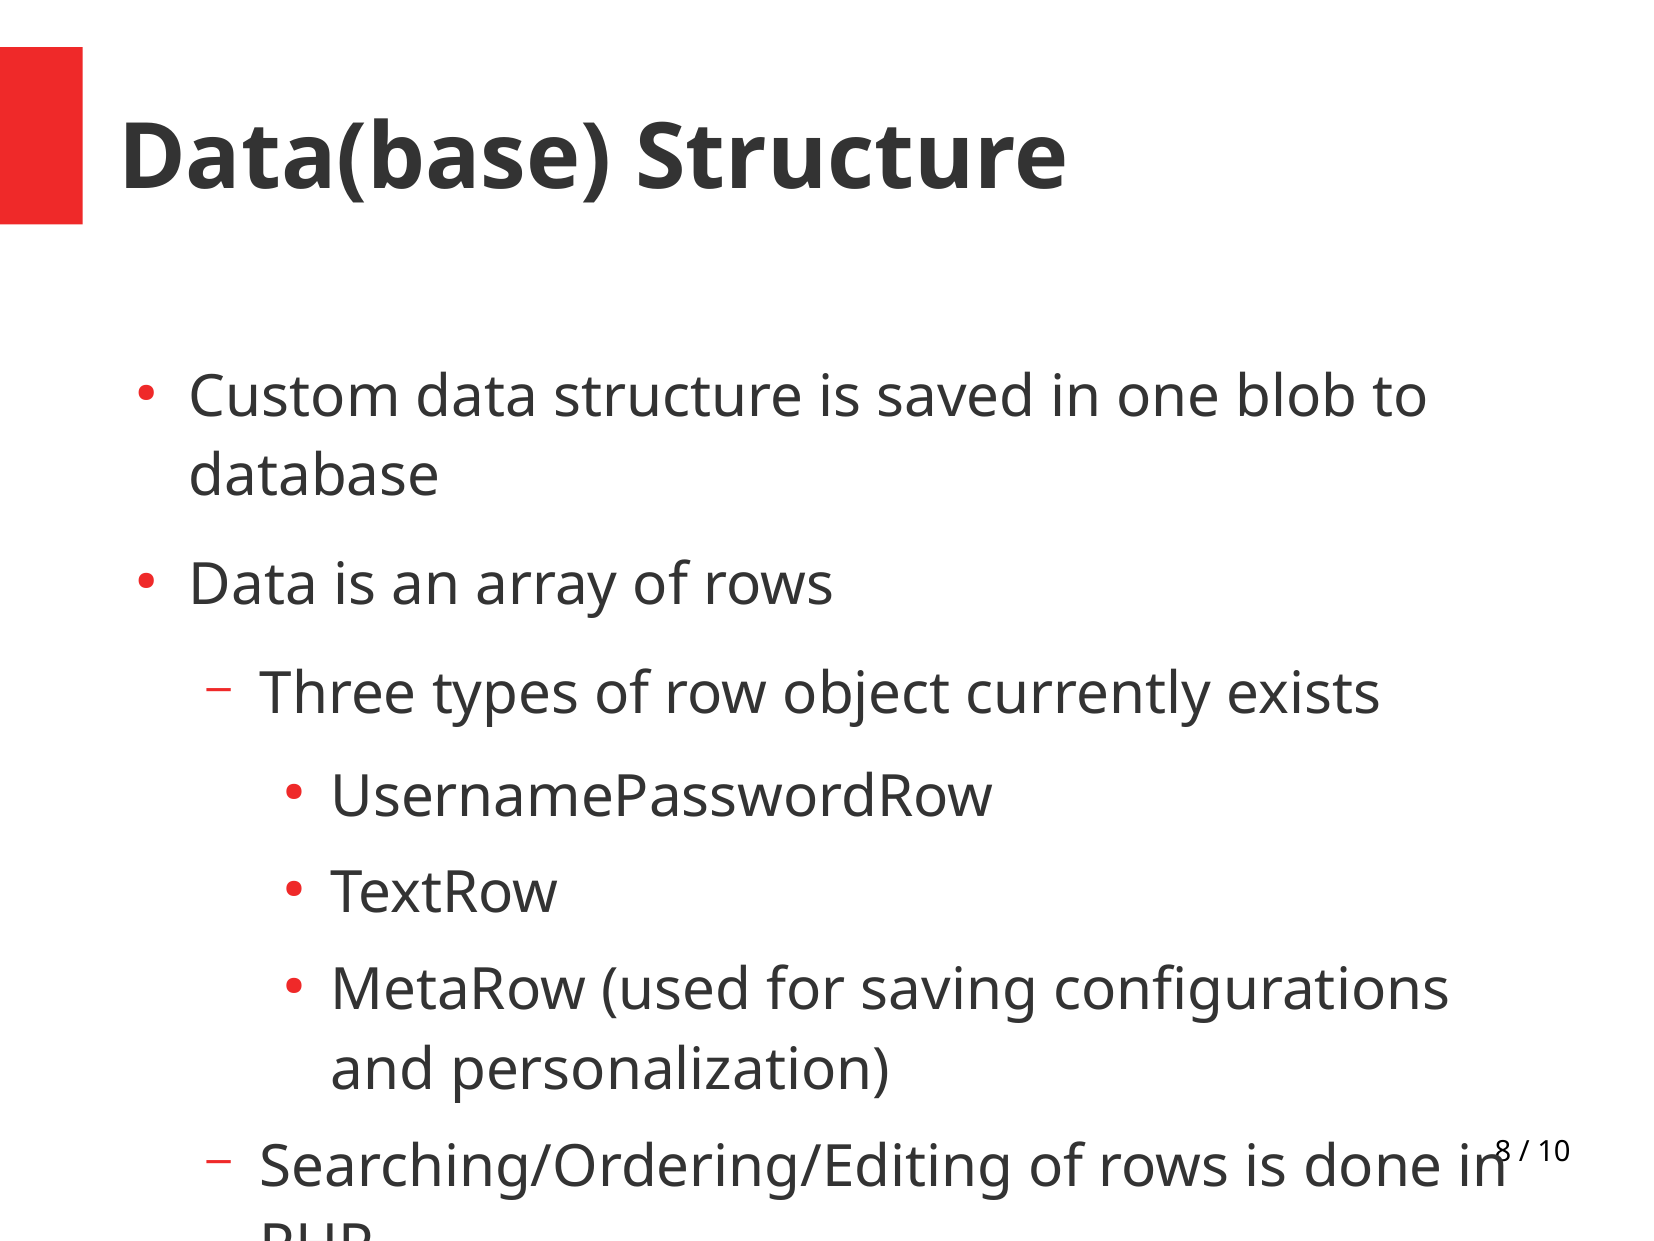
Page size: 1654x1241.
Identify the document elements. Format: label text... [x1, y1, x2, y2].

title Data(base) Structure [118, 49, 1571, 257]
list Custom data structure is saved in one blob to database Data is an array of rows Three types of row object currently exists UsernamePasswordRow TextRow MetaRow (used for saving configurations and personalization) Searching/Ordering/Editing of rows is done in PHP [118, 354, 1536, 1074]
